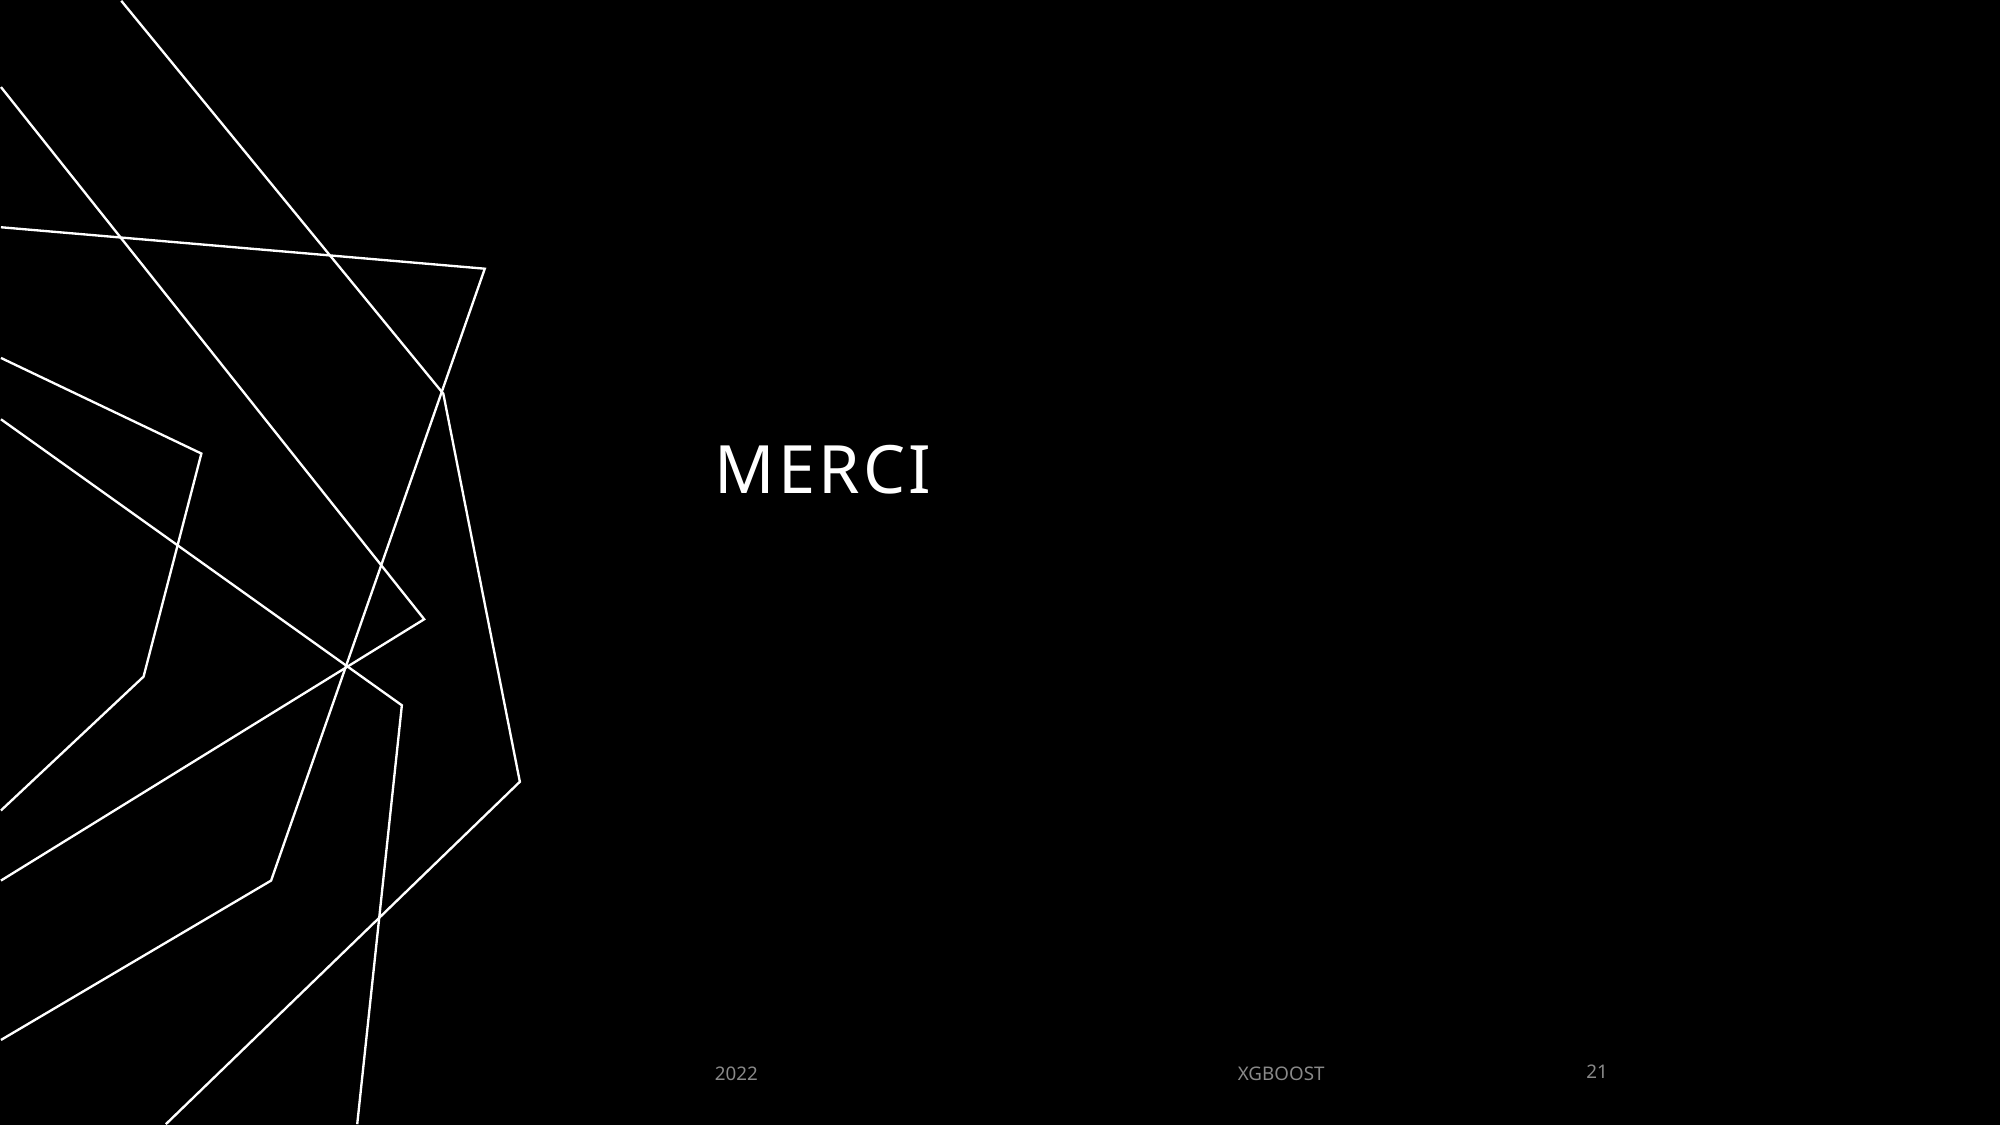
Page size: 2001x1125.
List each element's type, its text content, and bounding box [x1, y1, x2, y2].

text_box [1571, 1042, 1863, 1103]
title MERCI [699, 265, 1386, 516]
text_box XGBOOST [1062, 1042, 1500, 1103]
text_box 2022 [699, 1042, 992, 1103]
